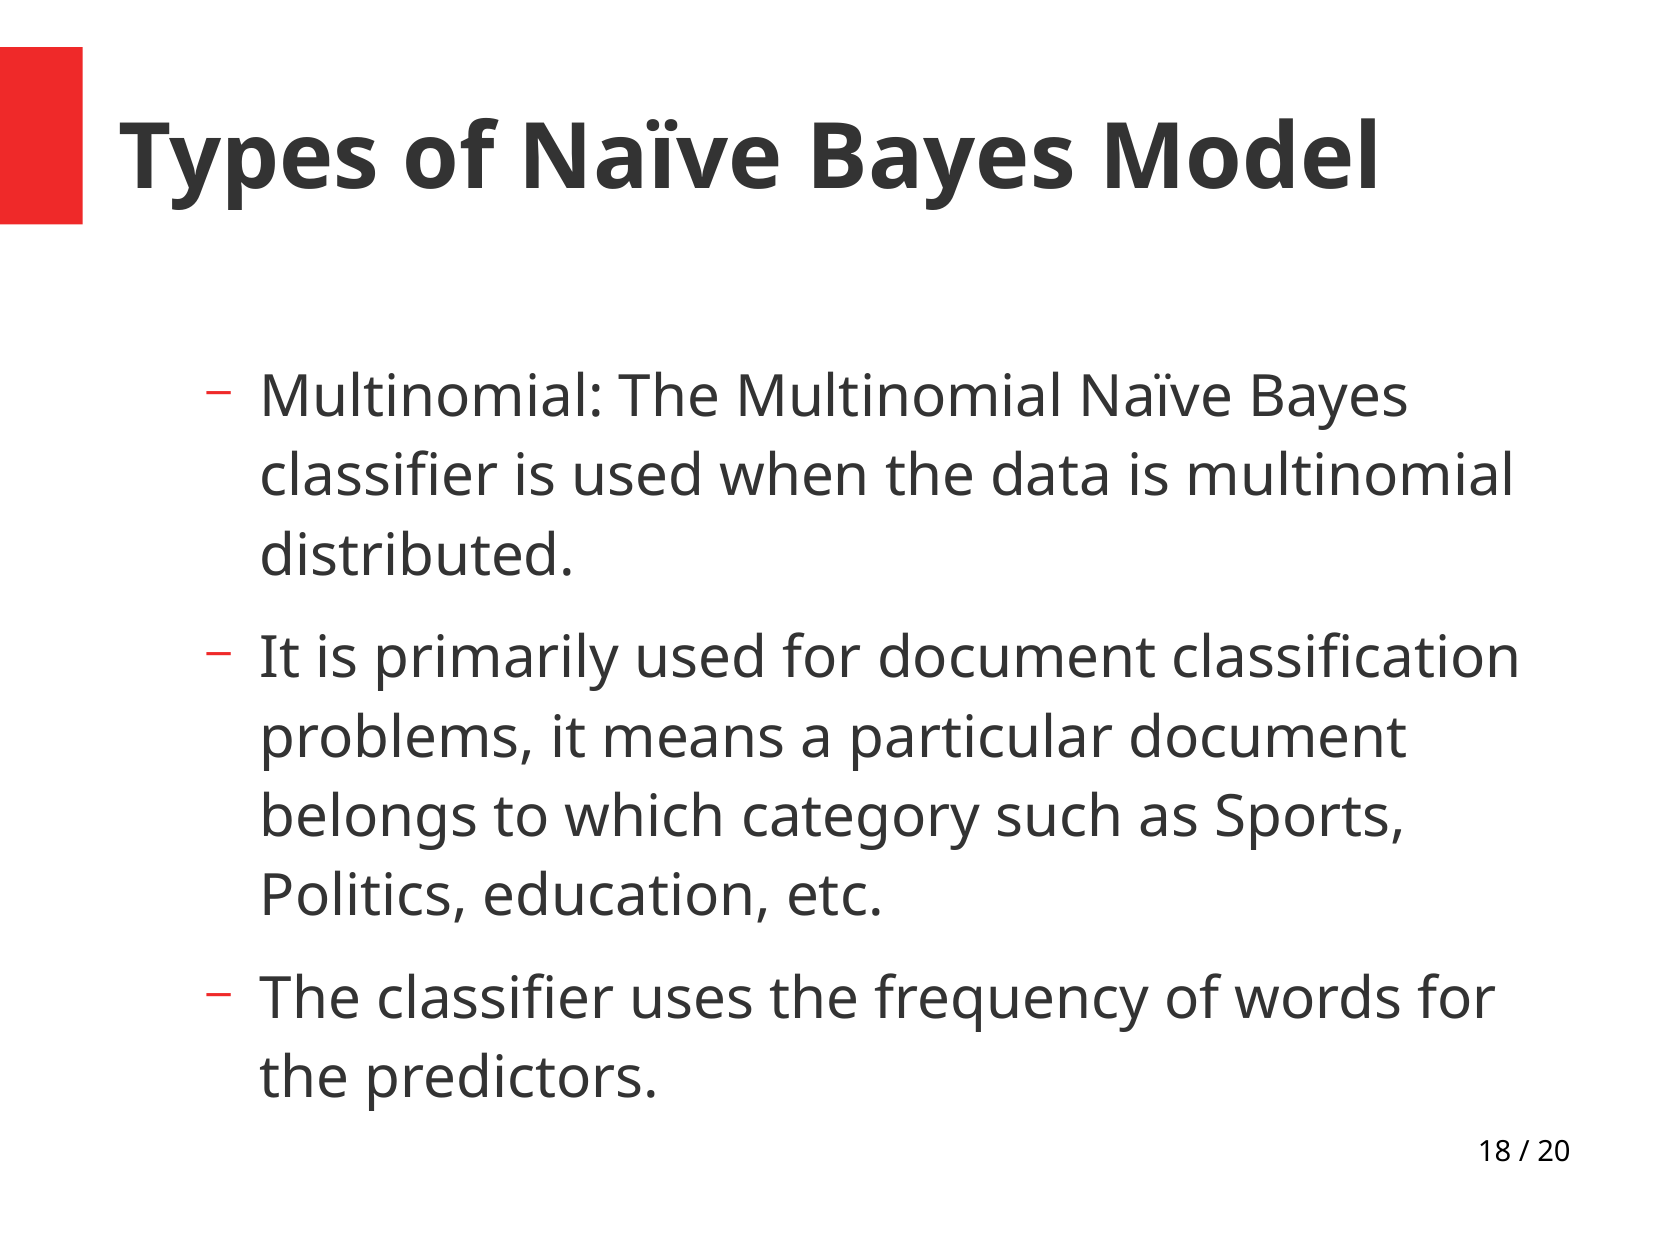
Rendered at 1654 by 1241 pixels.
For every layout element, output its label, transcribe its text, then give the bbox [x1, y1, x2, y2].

list Multinomial: The Multinomial Naïve Bayes classifier is used when the data is multinomial distributed. It is primarily used for document classification problems, it means a particular document belongs to which category such as Sports, Politics, education, etc. The classifier uses the frequency of words for the predictors. [118, 354, 1536, 1074]
title Types of Naïve Bayes Model [118, 49, 1571, 257]
